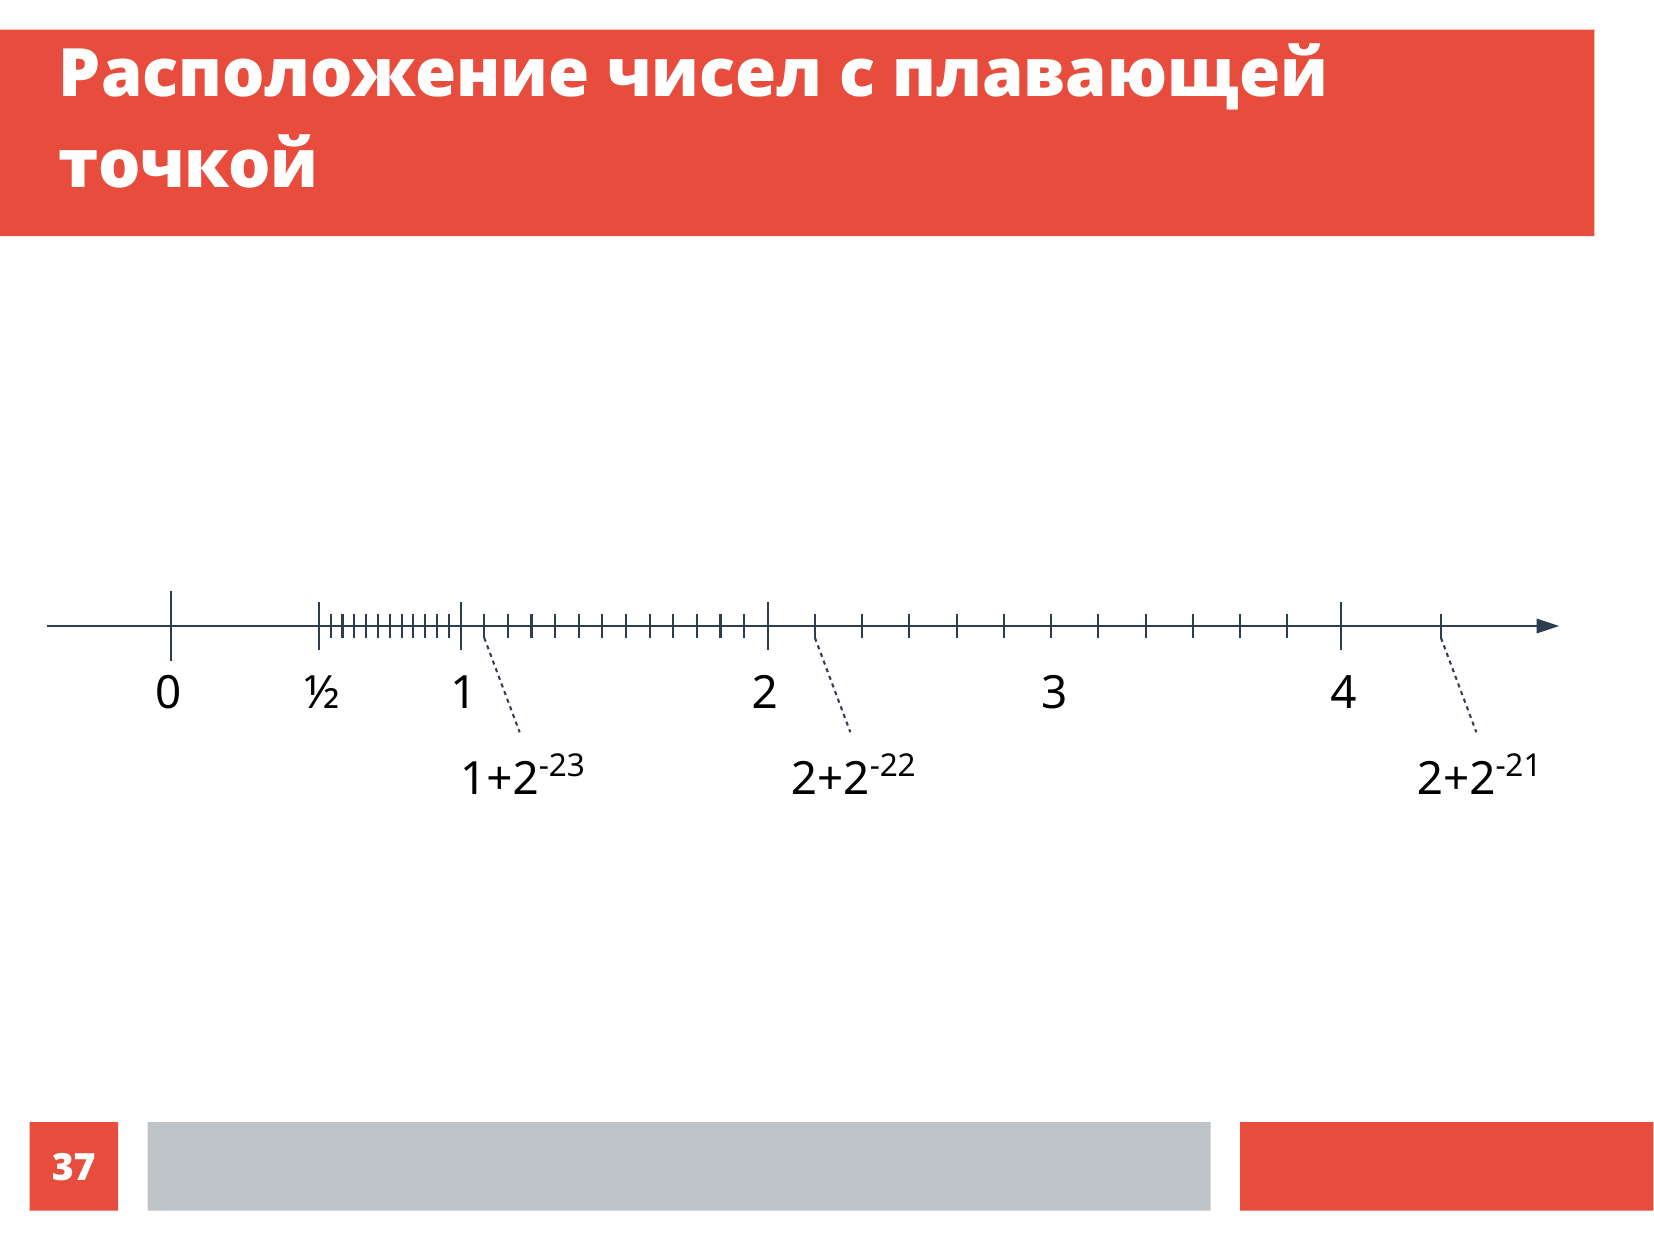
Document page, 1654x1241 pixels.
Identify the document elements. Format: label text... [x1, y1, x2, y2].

text_box ½ [295, 661, 349, 721]
text_box 2+2-22 [826, 744, 880, 804]
title Расположение чисел с плавающей точкой [59, 59, 1595, 207]
text_box 4 [1316, 661, 1371, 721]
text_box 2 [738, 661, 792, 721]
text_box 3 [1027, 661, 1081, 721]
text_box 0 [141, 661, 195, 721]
text_box 1+2-23 [496, 744, 550, 804]
text_box 2+2-21 [1452, 744, 1506, 804]
text_box 1 [437, 661, 491, 721]
